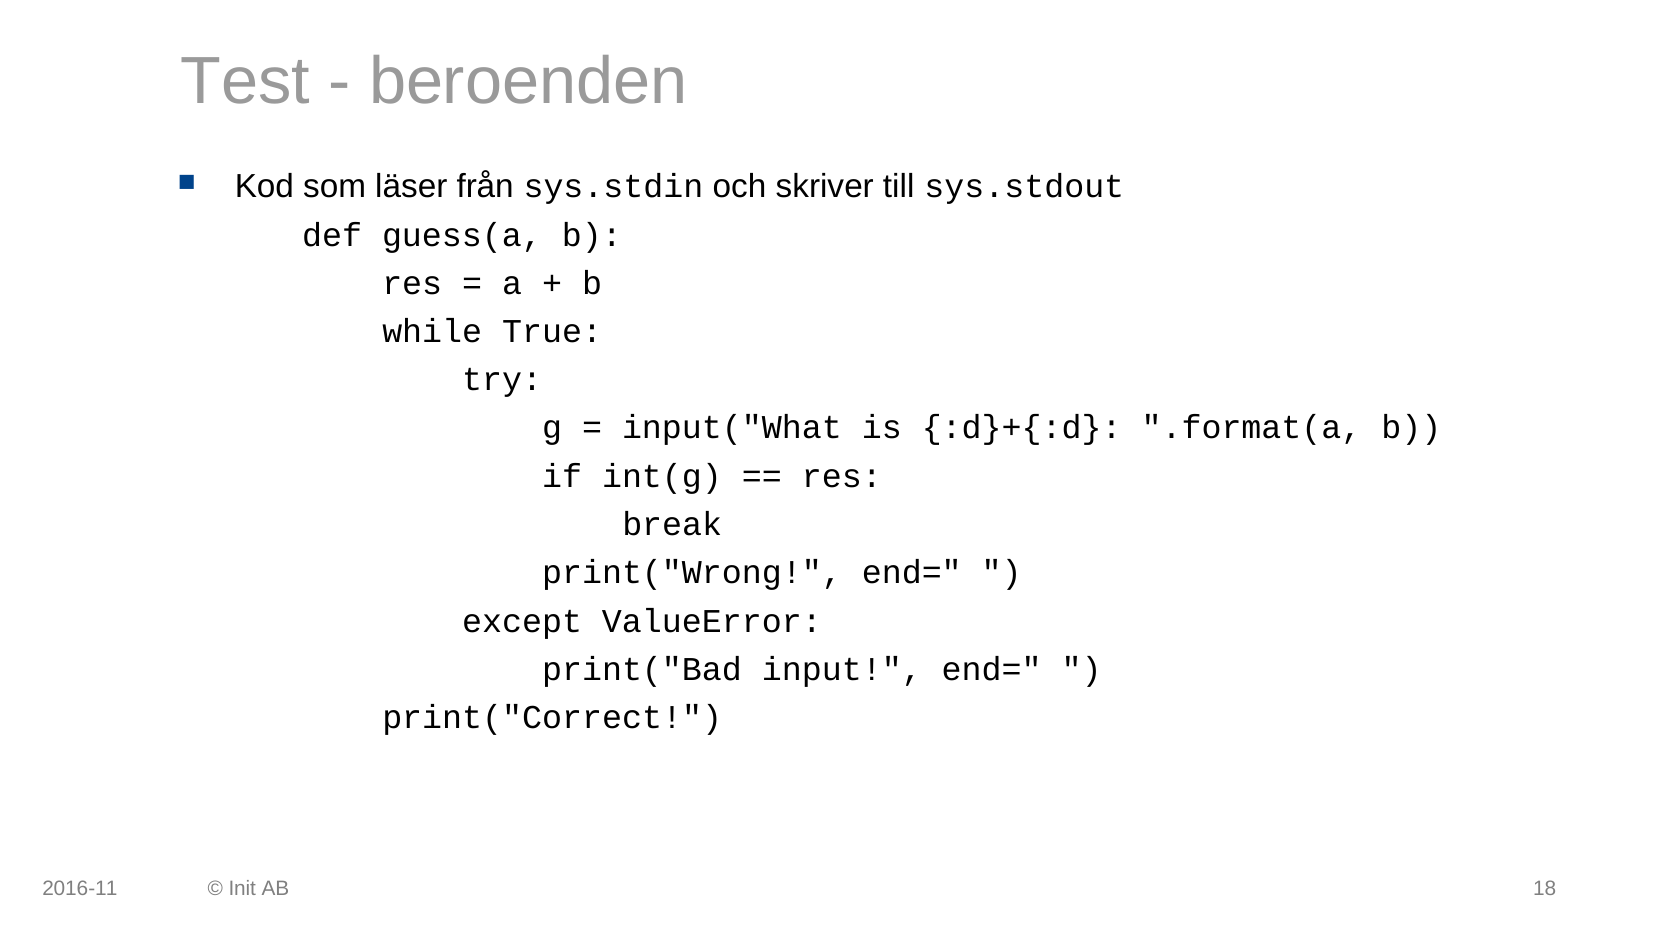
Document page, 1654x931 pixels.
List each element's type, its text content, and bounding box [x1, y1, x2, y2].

text_box Kod som läser från sys.stdin och skriver till sys.stdout def guess(a, b): res = a + b while True: try: g = input("What is {:d}+{:d}: ".format(a, b)) if int(g) == res: break print("Wrong!", end=" ") except ValueError: print("Bad input!", end=" ") print("Correct!") [165, 156, 1489, 796]
text_box 2016-11 [27, 857, 166, 908]
text_box © Init AB [192, 857, 1461, 908]
text_box <nummer> [1488, 857, 1571, 908]
text_box Test - beroenden [165, 0, 1489, 125]
